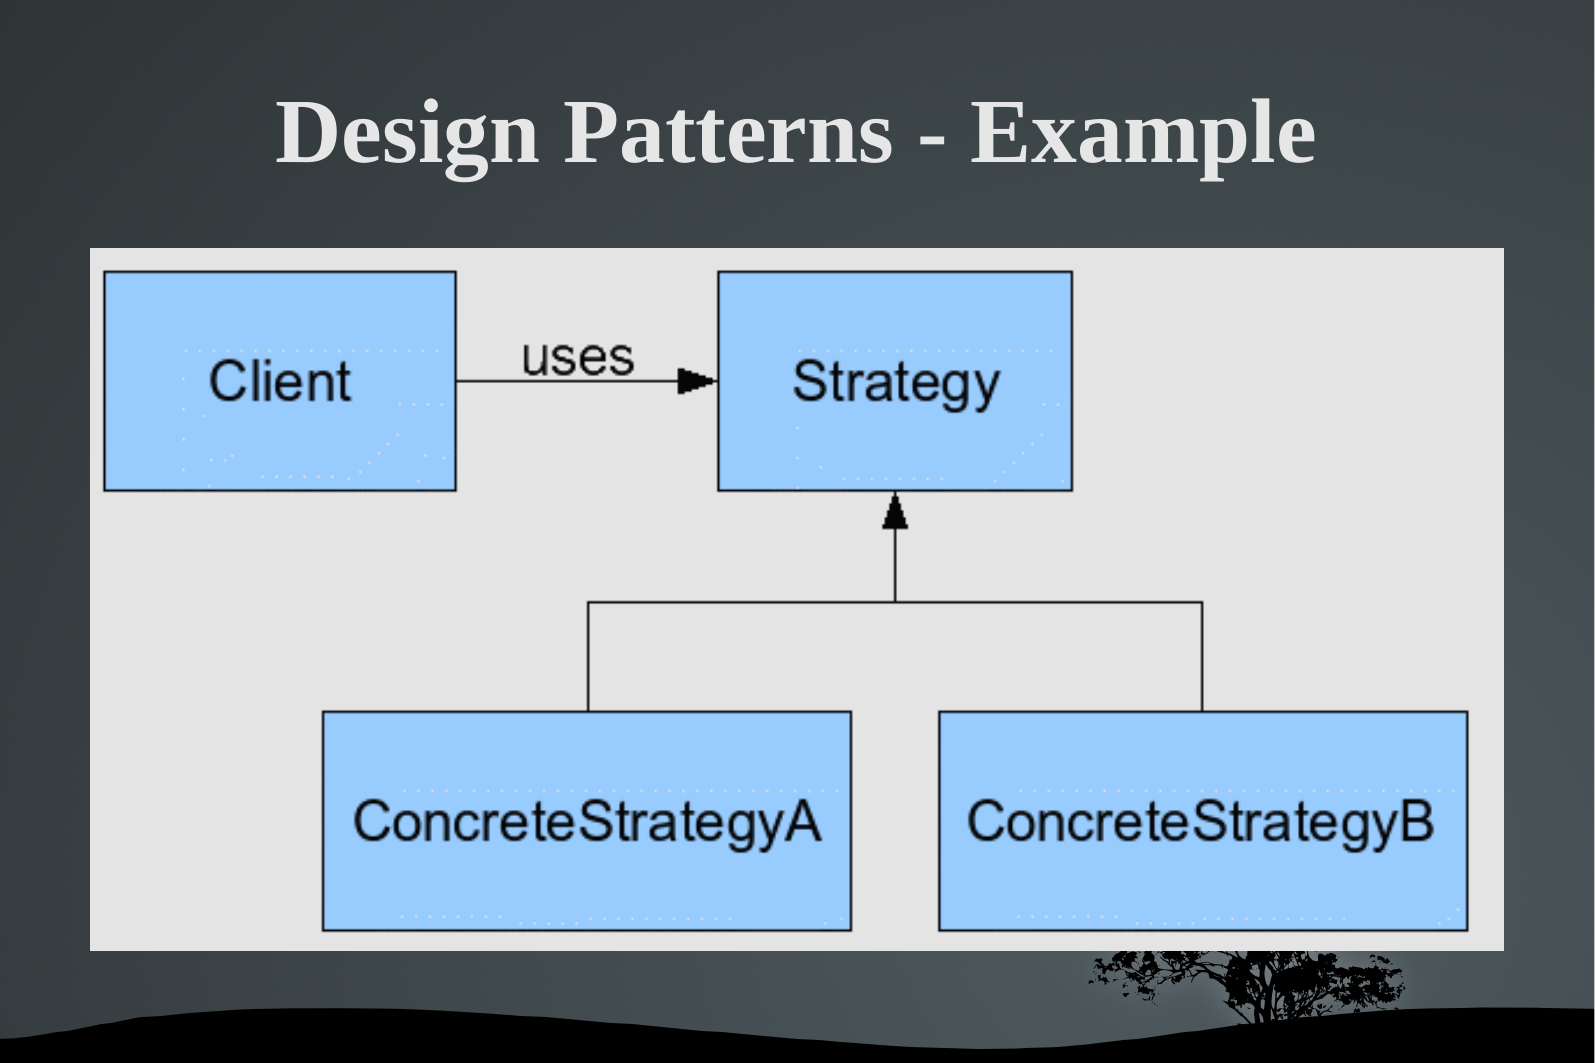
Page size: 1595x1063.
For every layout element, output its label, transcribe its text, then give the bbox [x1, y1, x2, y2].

list Strategy: Define a family of algorithms, encapsulate each one, and make them interchangeable. [79, 248, 202, 936]
title Design Patterns - Example [79, 49, 1515, 213]
picture [0, 0, 1595, 1063]
